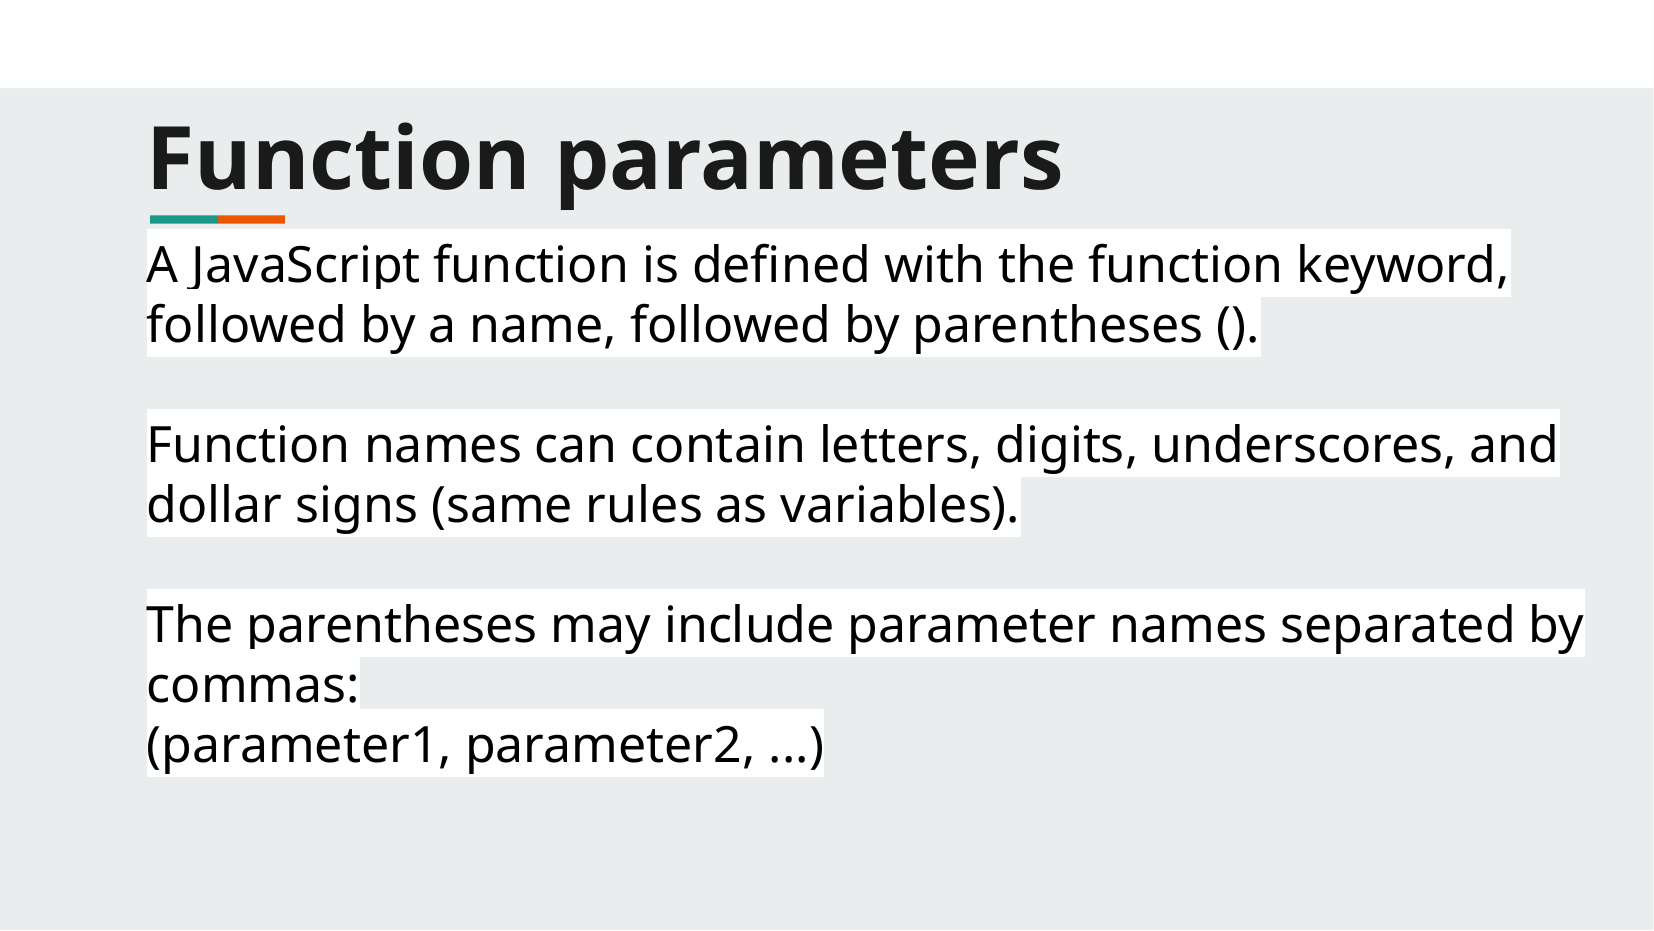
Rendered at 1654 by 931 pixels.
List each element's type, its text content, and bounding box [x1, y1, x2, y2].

title Function parameters A JavaScript function is defined with the function keyword, followed by a name, followed by parentheses (). Function names can contain letters, digits, underscores, and dollar signs (same rules as variables). The parentheses may include parameter names separated by commas: (parameter1, parameter2, ...) [131, 87, 1640, 626]
